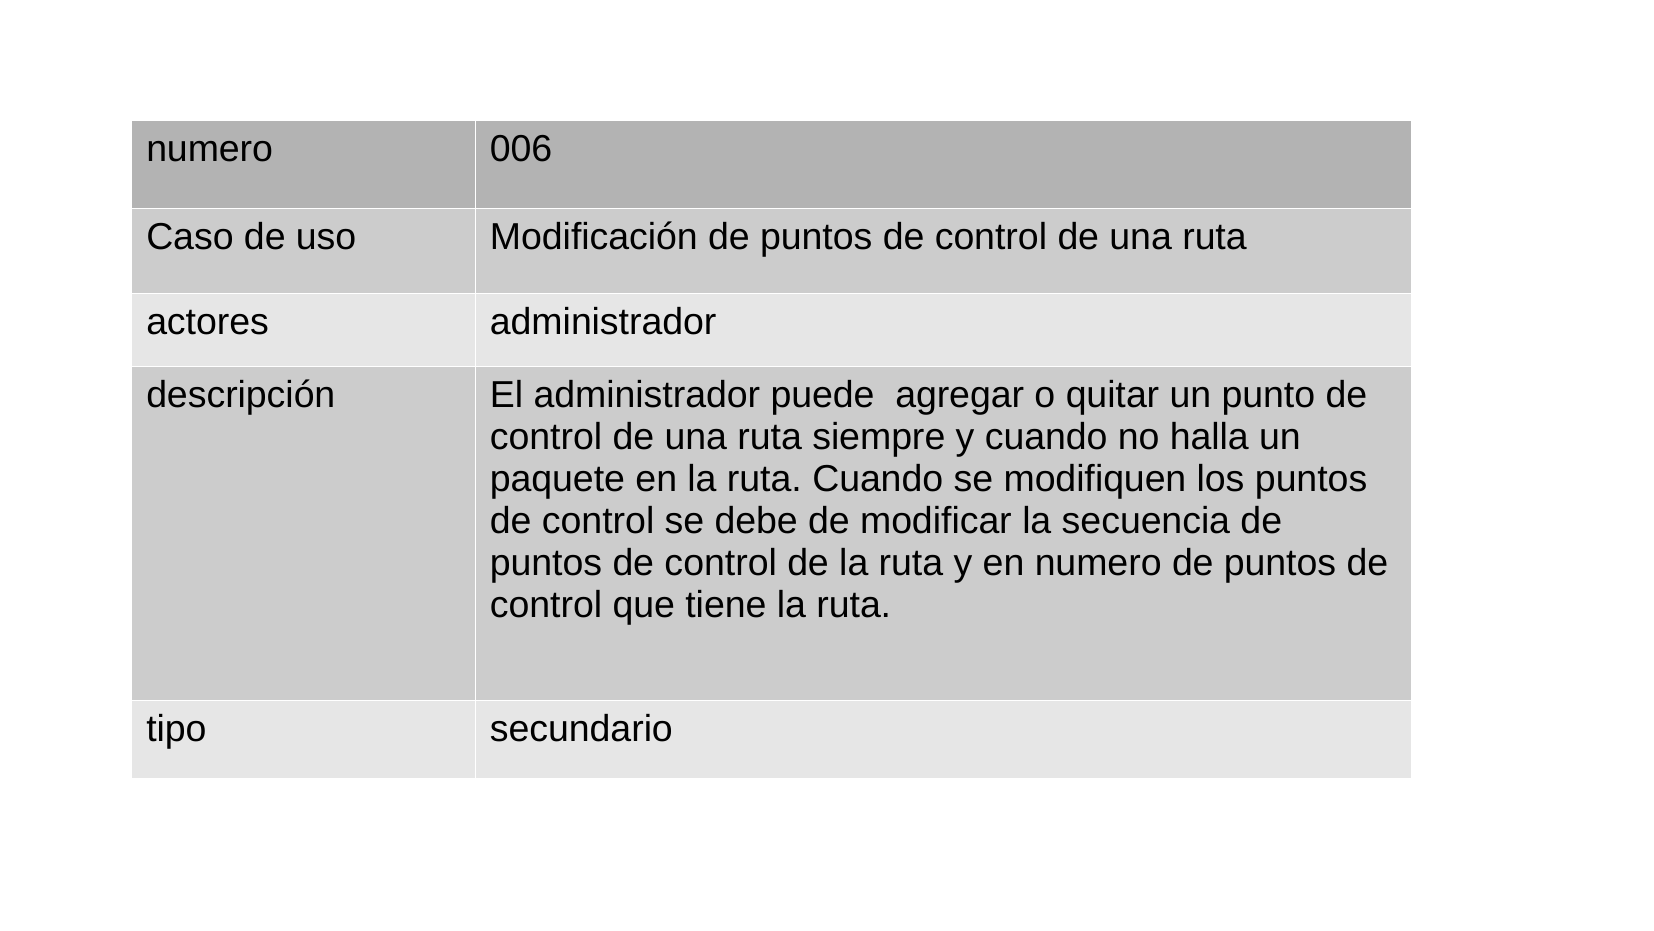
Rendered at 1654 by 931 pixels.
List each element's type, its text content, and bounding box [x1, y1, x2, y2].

table_cell Caso de uso [132, 209, 475, 293]
table_cell administrador [476, 294, 1411, 366]
table_header 006 [476, 121, 1411, 208]
table_cell Modificación de puntos de control de una ruta [476, 209, 1411, 293]
table_header numero [132, 121, 475, 208]
table_cell El administrador puede agregar o quitar un punto de control de una ruta siempre y cuando no halla un paquete en la ruta. Cuando se modifiquen los puntos de control se debe de modificar la secuencia de puntos de control de la ruta y en numero de puntos de control que tiene la ruta. [476, 367, 1411, 700]
table_cell descripción [132, 367, 475, 700]
table_cell secundario [476, 701, 1411, 778]
table_cell actores [132, 294, 475, 366]
table_cell tipo [132, 701, 475, 778]
